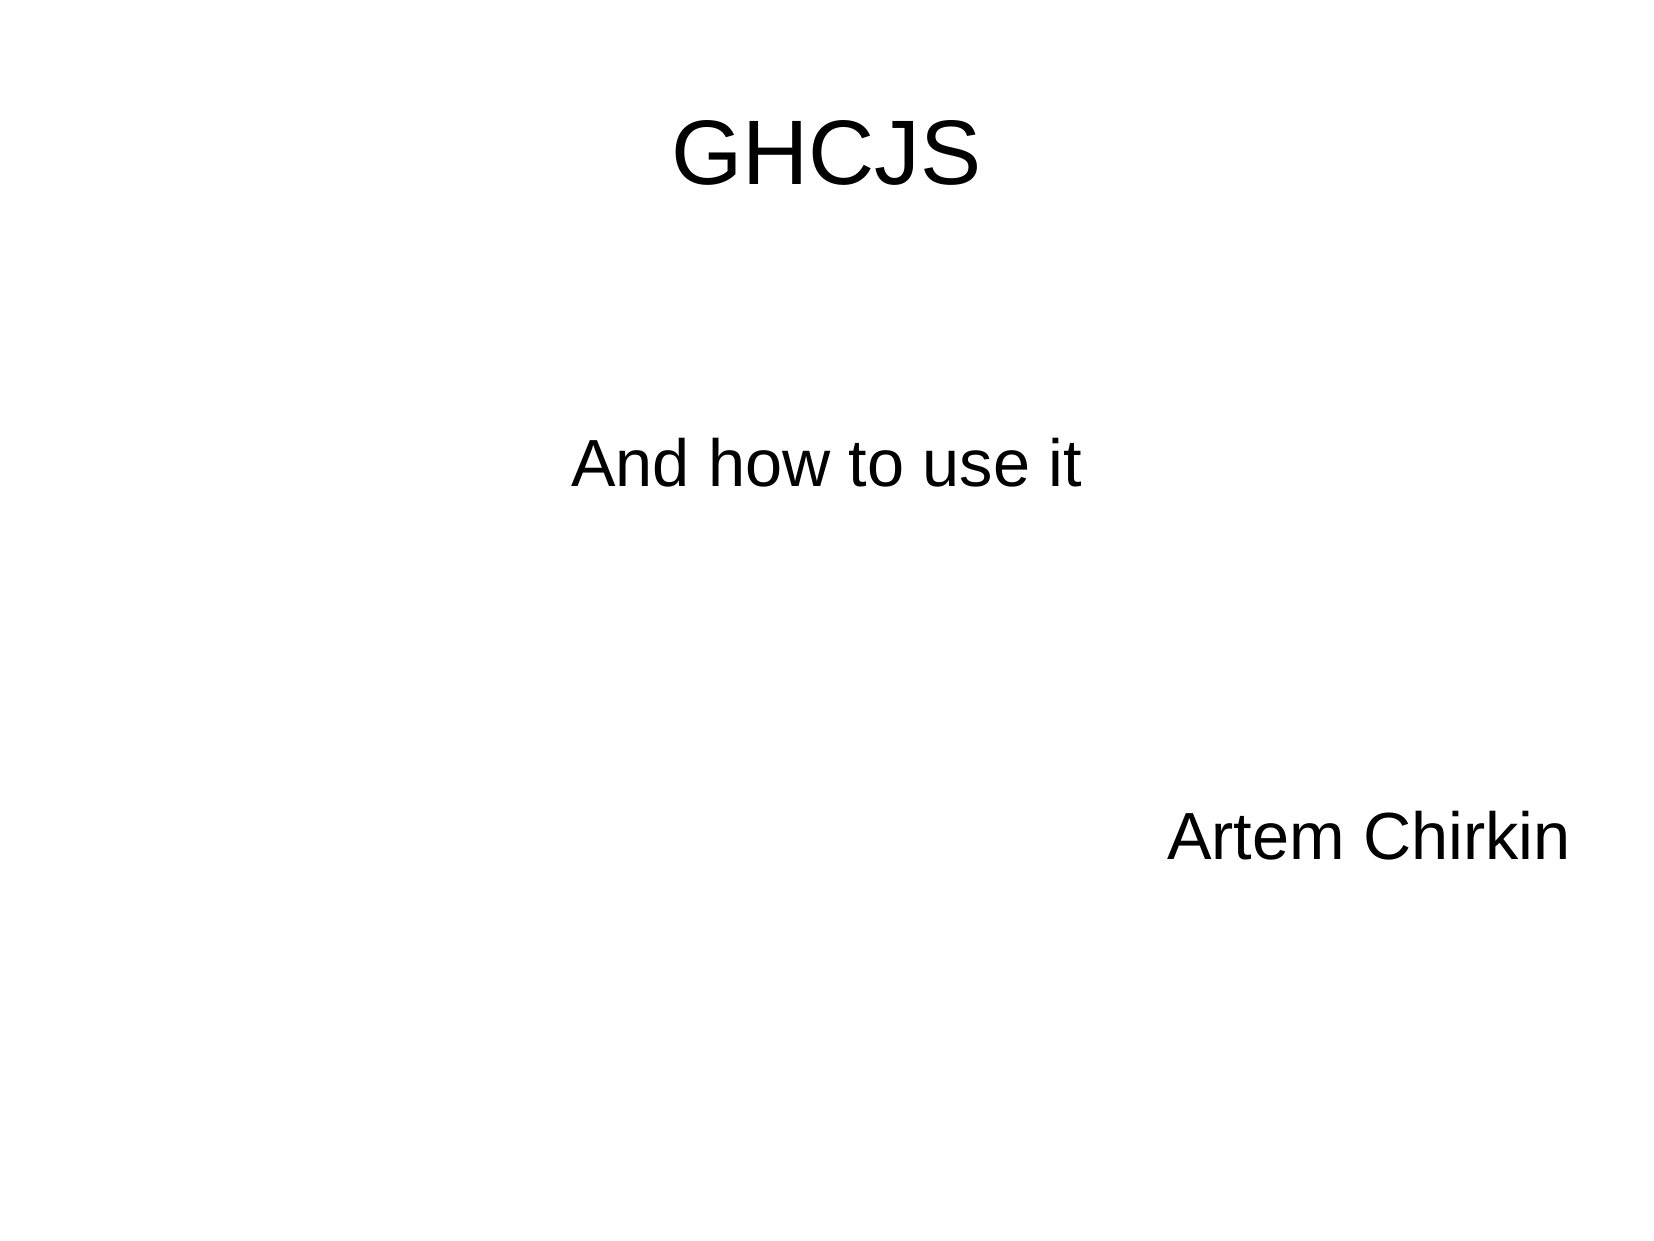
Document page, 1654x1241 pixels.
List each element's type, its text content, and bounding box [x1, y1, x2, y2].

subtitle And how to use it Artem Chirkin [82, 290, 1571, 1010]
title GHCJS [82, 49, 1571, 257]
